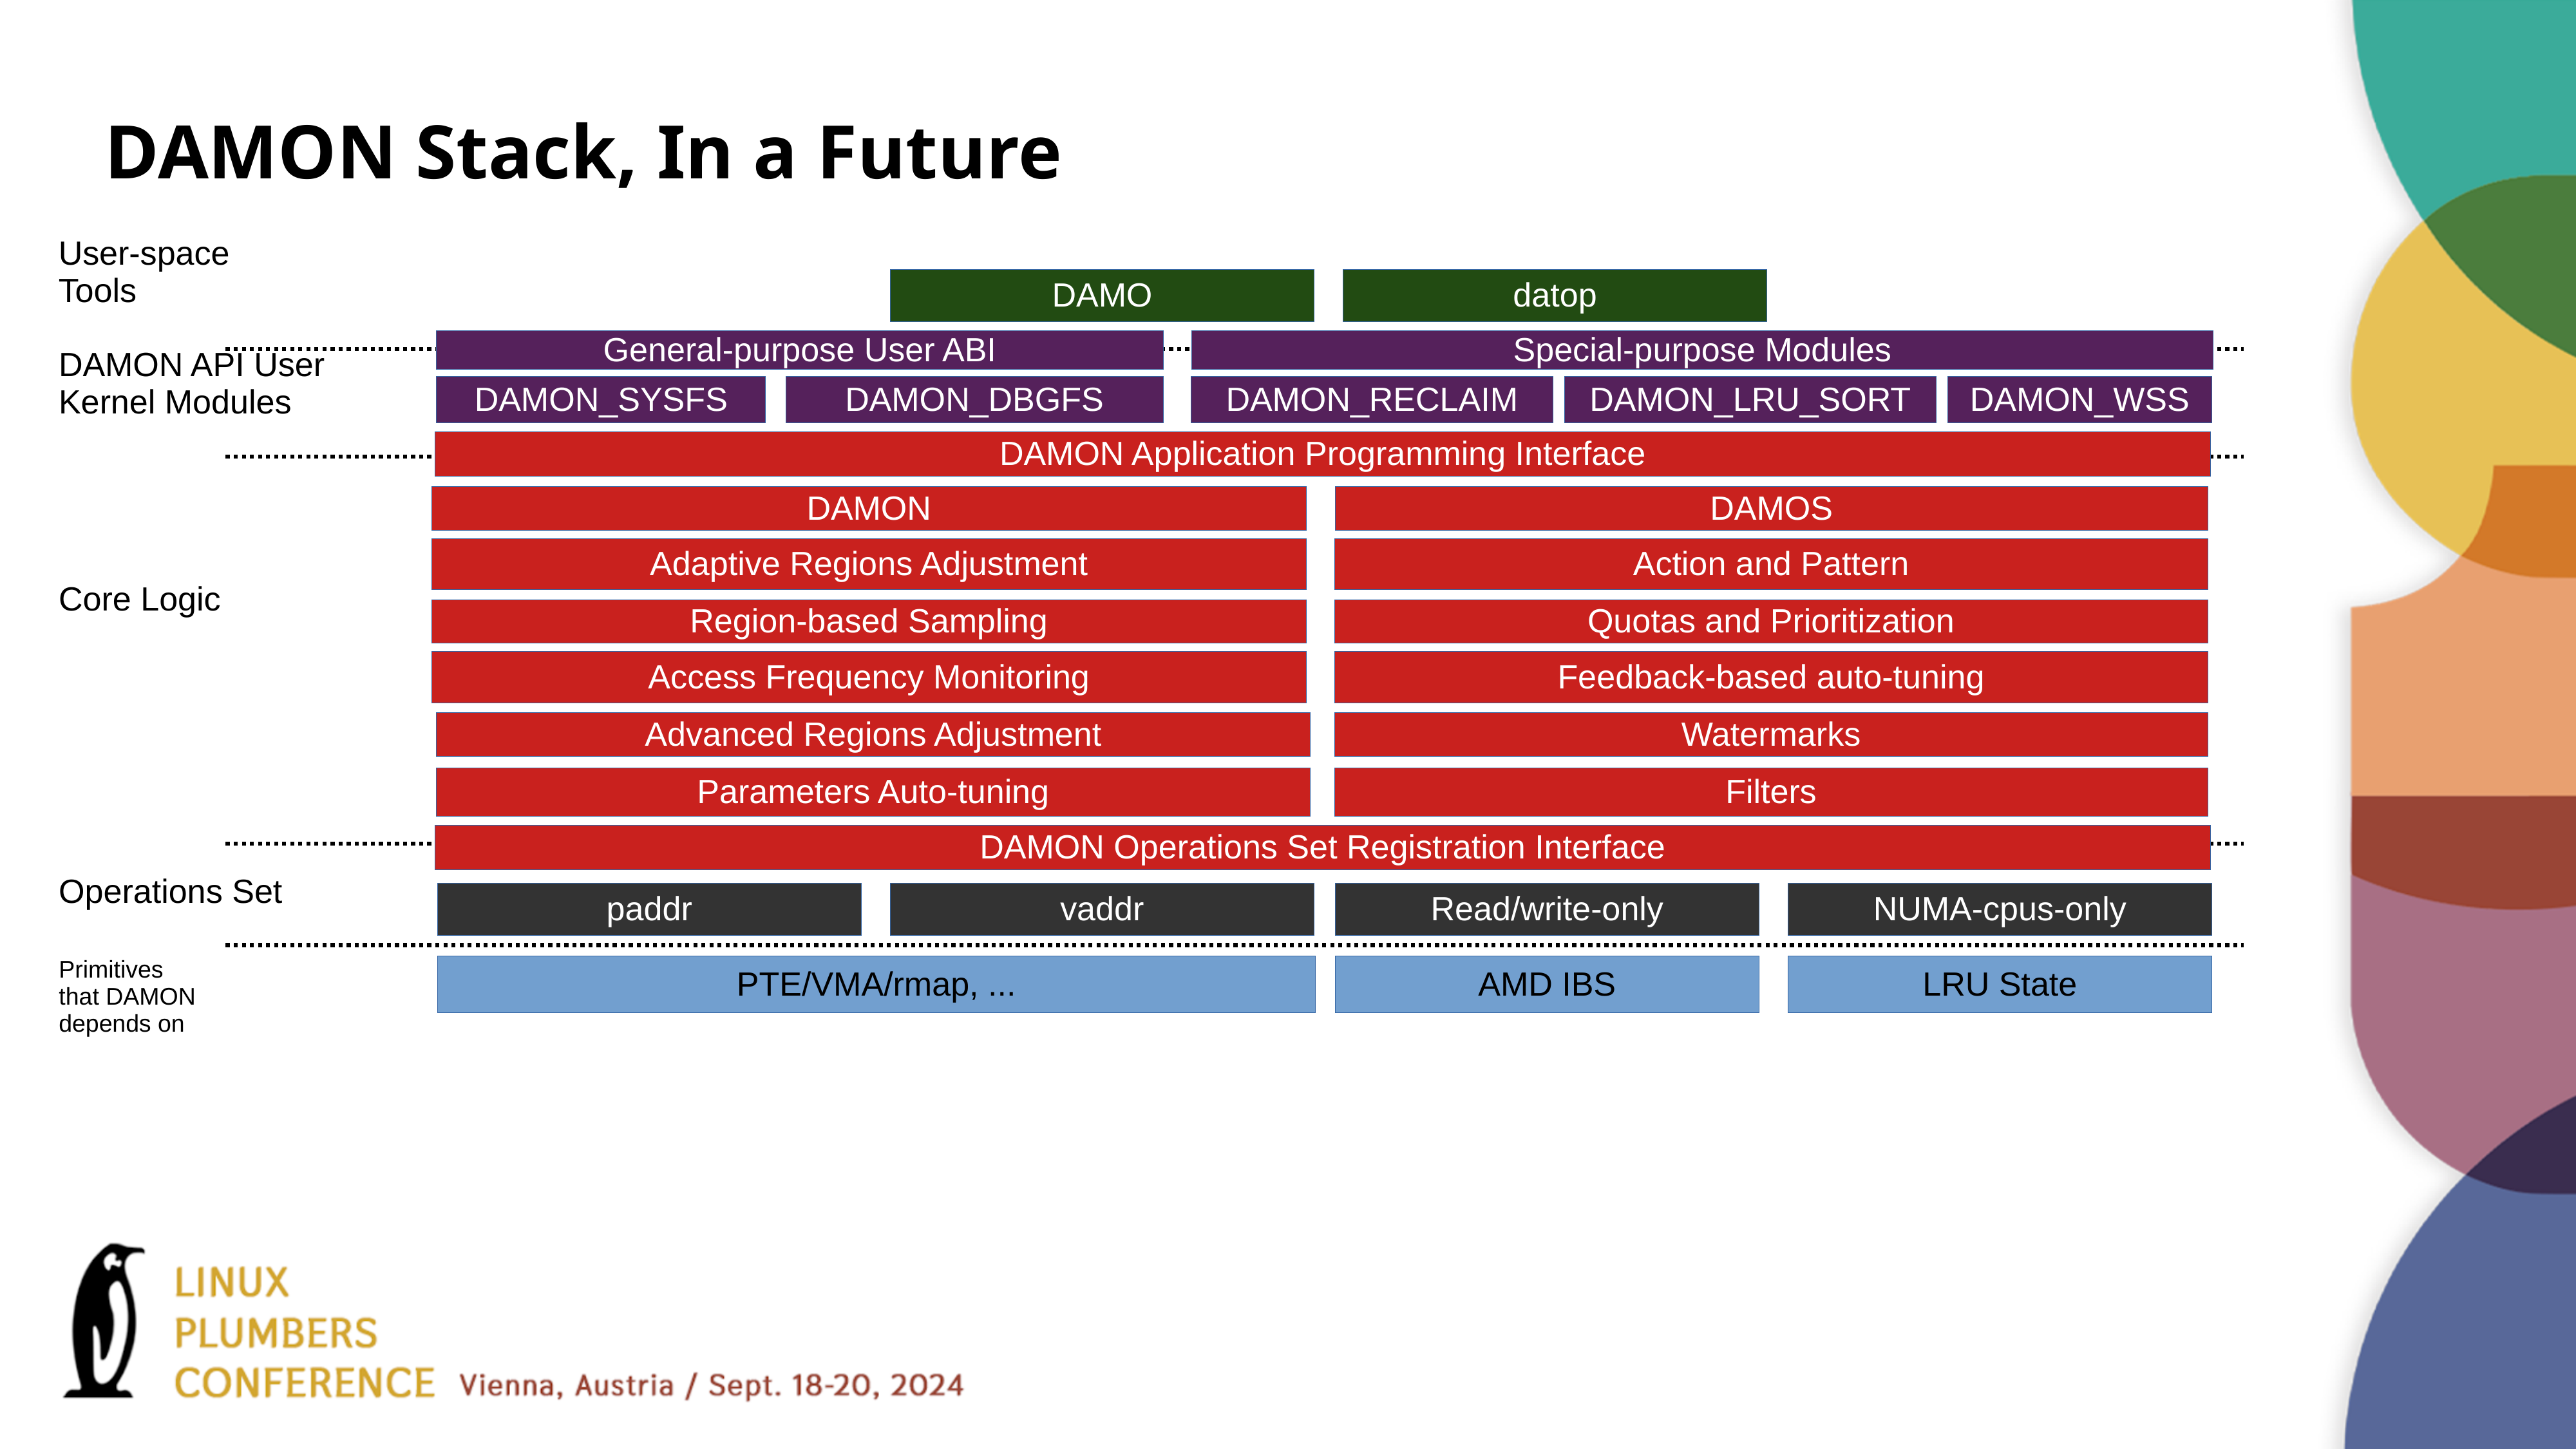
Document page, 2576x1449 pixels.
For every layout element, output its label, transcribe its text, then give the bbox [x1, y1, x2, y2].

text_box User-space Tools [49, 230, 392, 341]
text_box Primitives that DAMON depends on [49, 951, 392, 1177]
text_box Operations Set [49, 867, 513, 957]
text_box Feedback-based auto-tuning [1334, 651, 2208, 703]
text_box Read/write-only [1335, 883, 1759, 936]
text_box Region-based Sampling [431, 600, 1307, 643]
text_box DAMO [890, 269, 1314, 322]
text_box Filters [1334, 768, 2208, 817]
text_box Access Frequency Monitoring [431, 651, 1307, 703]
text_box Core Logic [49, 576, 392, 665]
text_box General-purpose User ABI [436, 330, 1164, 370]
text_box DAMON_RECLAIM [1191, 376, 1553, 423]
text_box DAMON Stack, In a Future [95, 95, 2320, 209]
text_box Action and Pattern [1334, 538, 2208, 590]
text_box DAMON_LRU_SORT [1564, 376, 1937, 423]
picture [0, 0, 2576, 1449]
text_box PTE/VMA/rmap, ... [437, 956, 1316, 1013]
text_box DAMON [431, 486, 1307, 531]
text_box DAMON API User Kernel Modules [49, 341, 513, 499]
text_box Watermarks [1334, 712, 2208, 757]
text_box NUMA-cpus-only [1788, 883, 2212, 936]
text_box Advanced Regions Adjustment [436, 712, 1311, 757]
text_box DAMON Operations Set Registration Interface [435, 825, 2211, 870]
text_box AMD IBS [1335, 956, 1759, 1013]
text_box DAMON_SYSFS [513, 376, 766, 423]
text_box vaddr [890, 883, 1314, 936]
text_box Special-purpose Modules [1191, 330, 2213, 370]
text_box datop [1343, 269, 1767, 322]
text_box DAMON_DBGFS [786, 376, 1164, 423]
text_box paddr [513, 883, 862, 936]
text_box DAMON Application Programming Interface [513, 431, 2211, 477]
text_box Parameters Auto-tuning [436, 768, 1311, 817]
text_box DAMON_WSS [1947, 376, 2212, 423]
text_box Adaptive Regions Adjustment [431, 538, 1307, 590]
text_box Quotas and Prioritization [1334, 600, 2208, 643]
text_box LRU State [1788, 956, 2212, 1013]
text_box DAMOS [1335, 486, 2208, 531]
